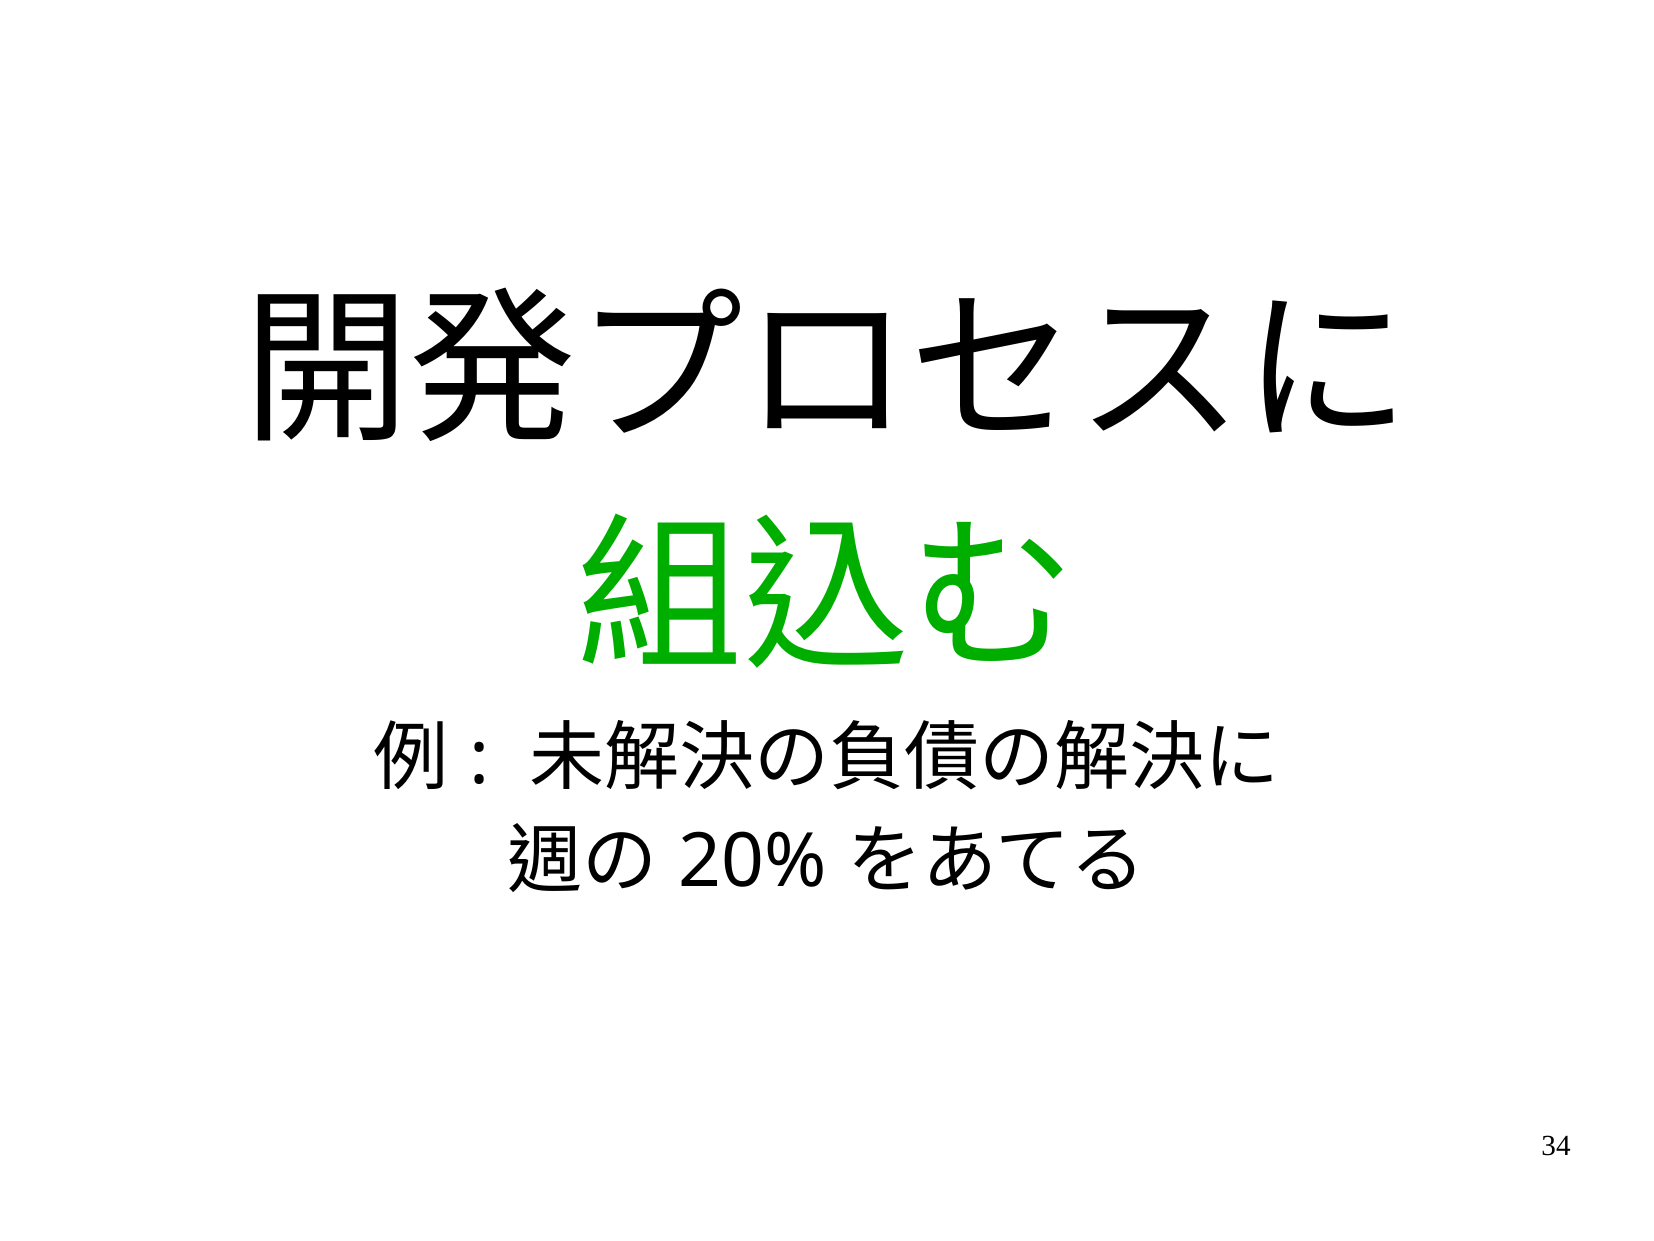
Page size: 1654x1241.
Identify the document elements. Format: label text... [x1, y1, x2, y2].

subtitle 開発プロセスに 組込む 例: 未解決の負債の解決に 週の20%をあてる [82, 56, 1571, 1102]
